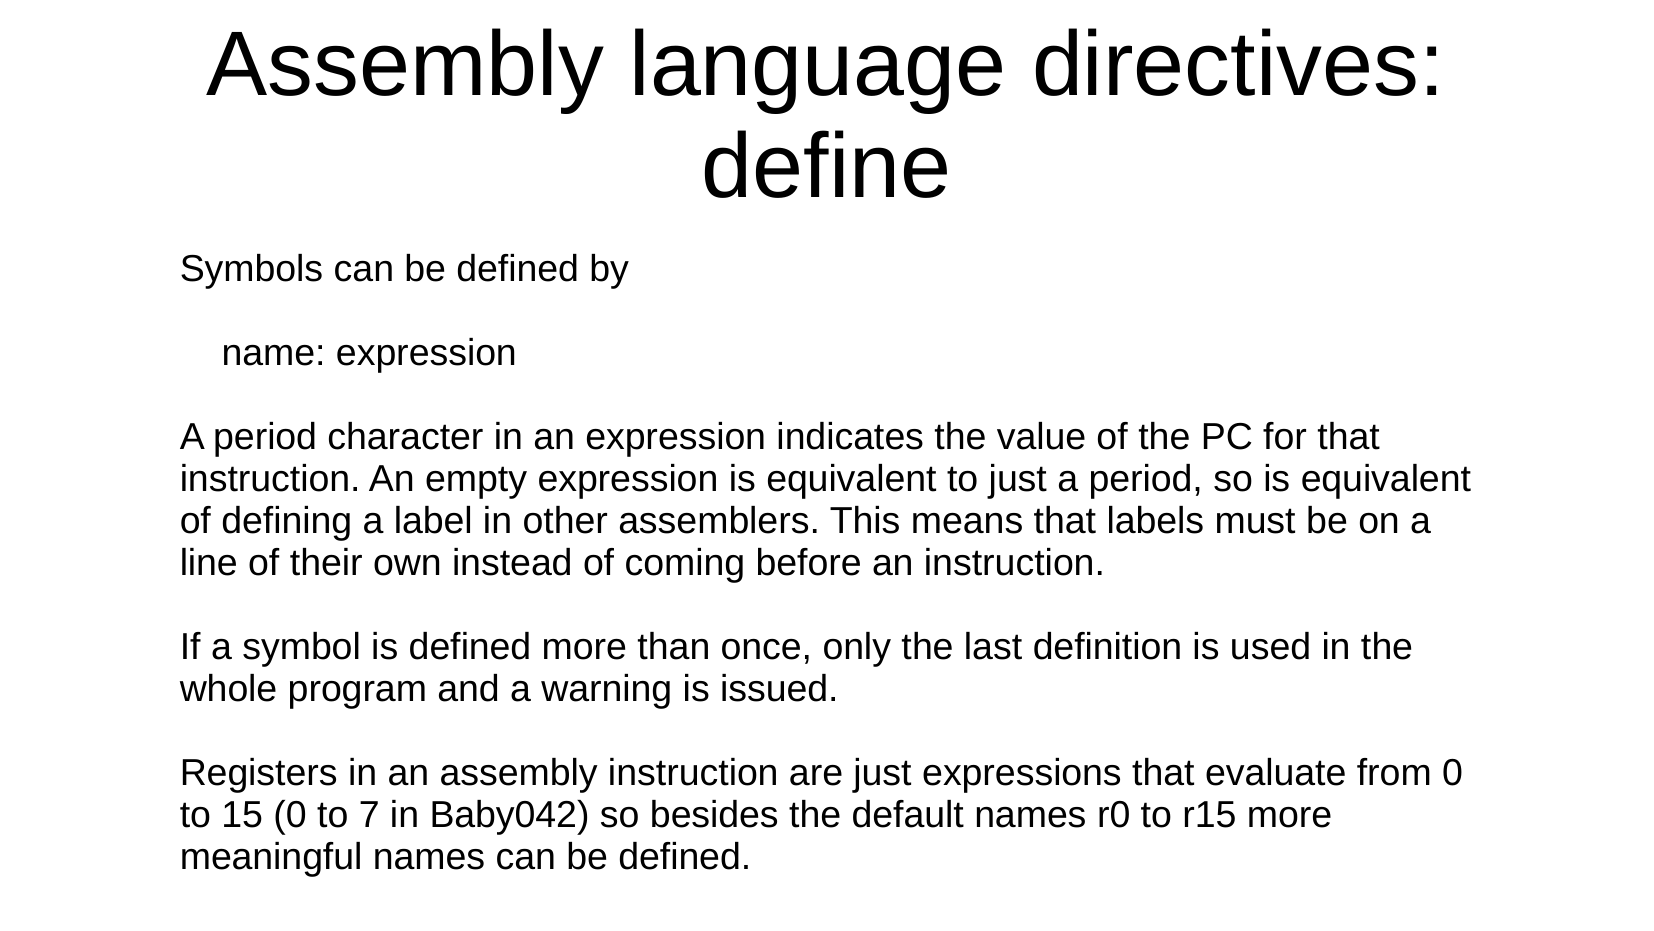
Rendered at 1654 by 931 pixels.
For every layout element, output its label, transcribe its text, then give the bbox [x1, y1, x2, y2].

title Assembly language directives: define [82, 12, 1571, 218]
text_box Symbols can be defined by name: expression A period character in an expression indicates the value of the PC for that instruction. An empty expression is equivalent to just a period, so is equivalent of defining a label in other assemblers. This means that labels must be on a line of their own instead of coming before an instruction. If a symbol is defined more than once, only the last definition is used in the whole program and a warning is issued. Registers in an assembly instruction are just expressions that evaluate from 0 to 15 (0 to 7 in Baby042) so besides the default names r0 to r15 more meaningful names can be defined. [165, 240, 1501, 886]
